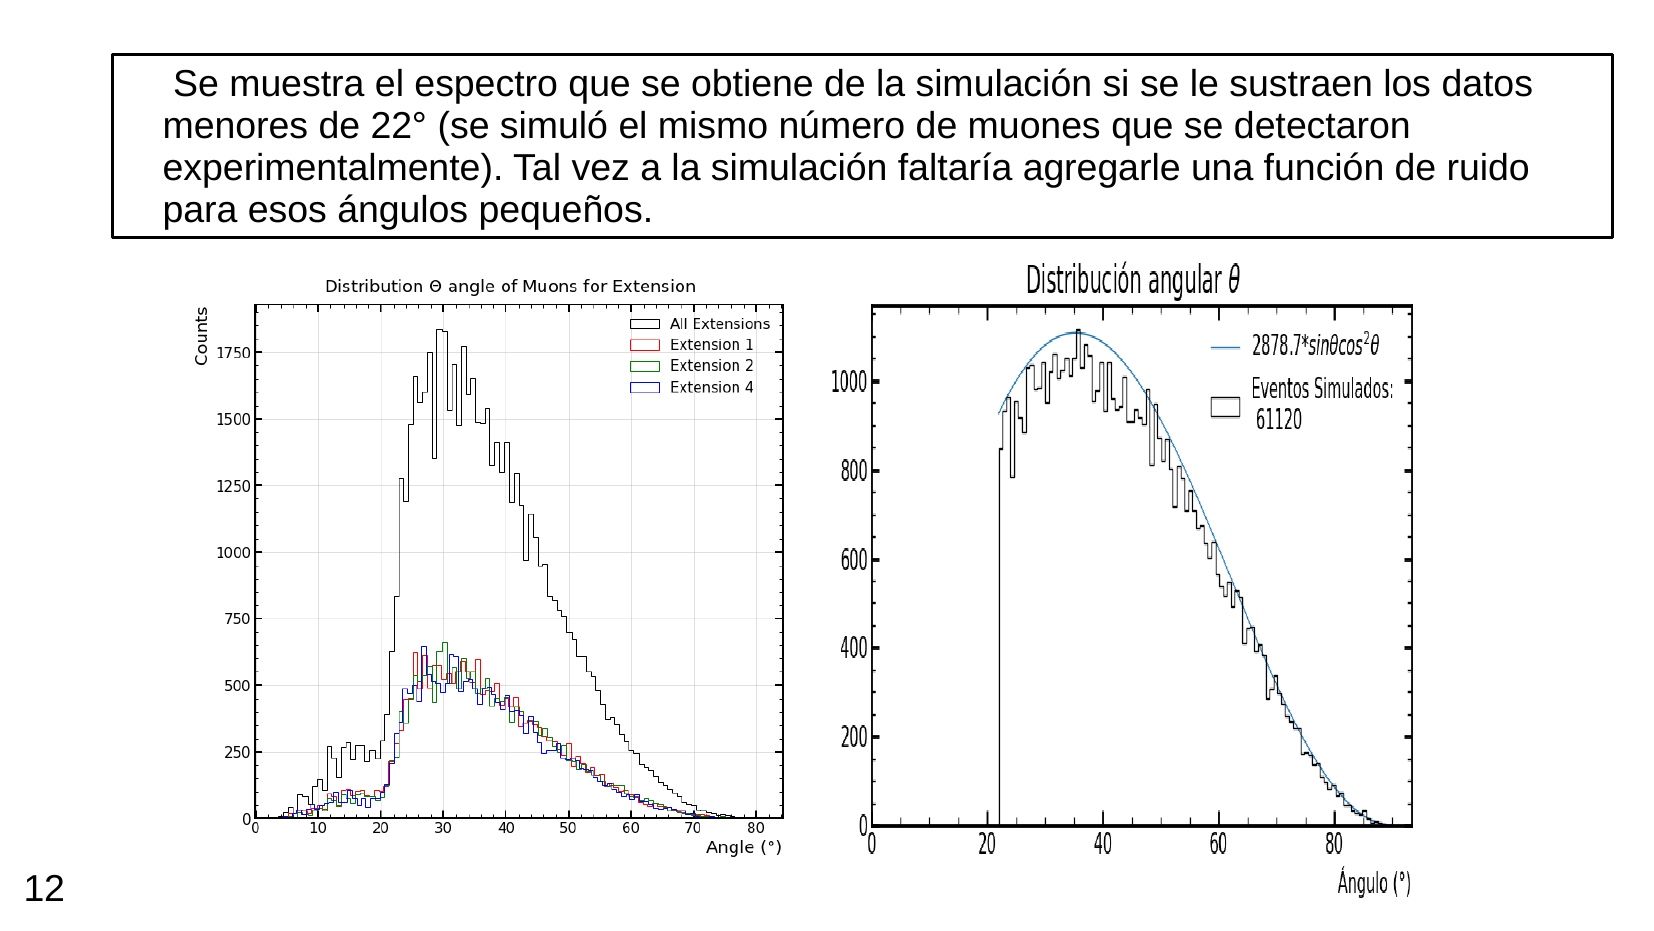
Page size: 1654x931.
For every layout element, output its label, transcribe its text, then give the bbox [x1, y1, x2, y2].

picture [825, 253, 1426, 901]
text_box Se muestra el espectro que se obtiene de la simulación si se le sustraen los datos menores de 22° (se simuló el mismo número de muones que se detectaron experimentalmente). Tal vez a la simulación faltaría agregarle una función de ruido para esos ángulos pequeños. [112, 54, 1613, 238]
text_box <number> [8, 860, 638, 931]
picture [187, 270, 788, 863]
